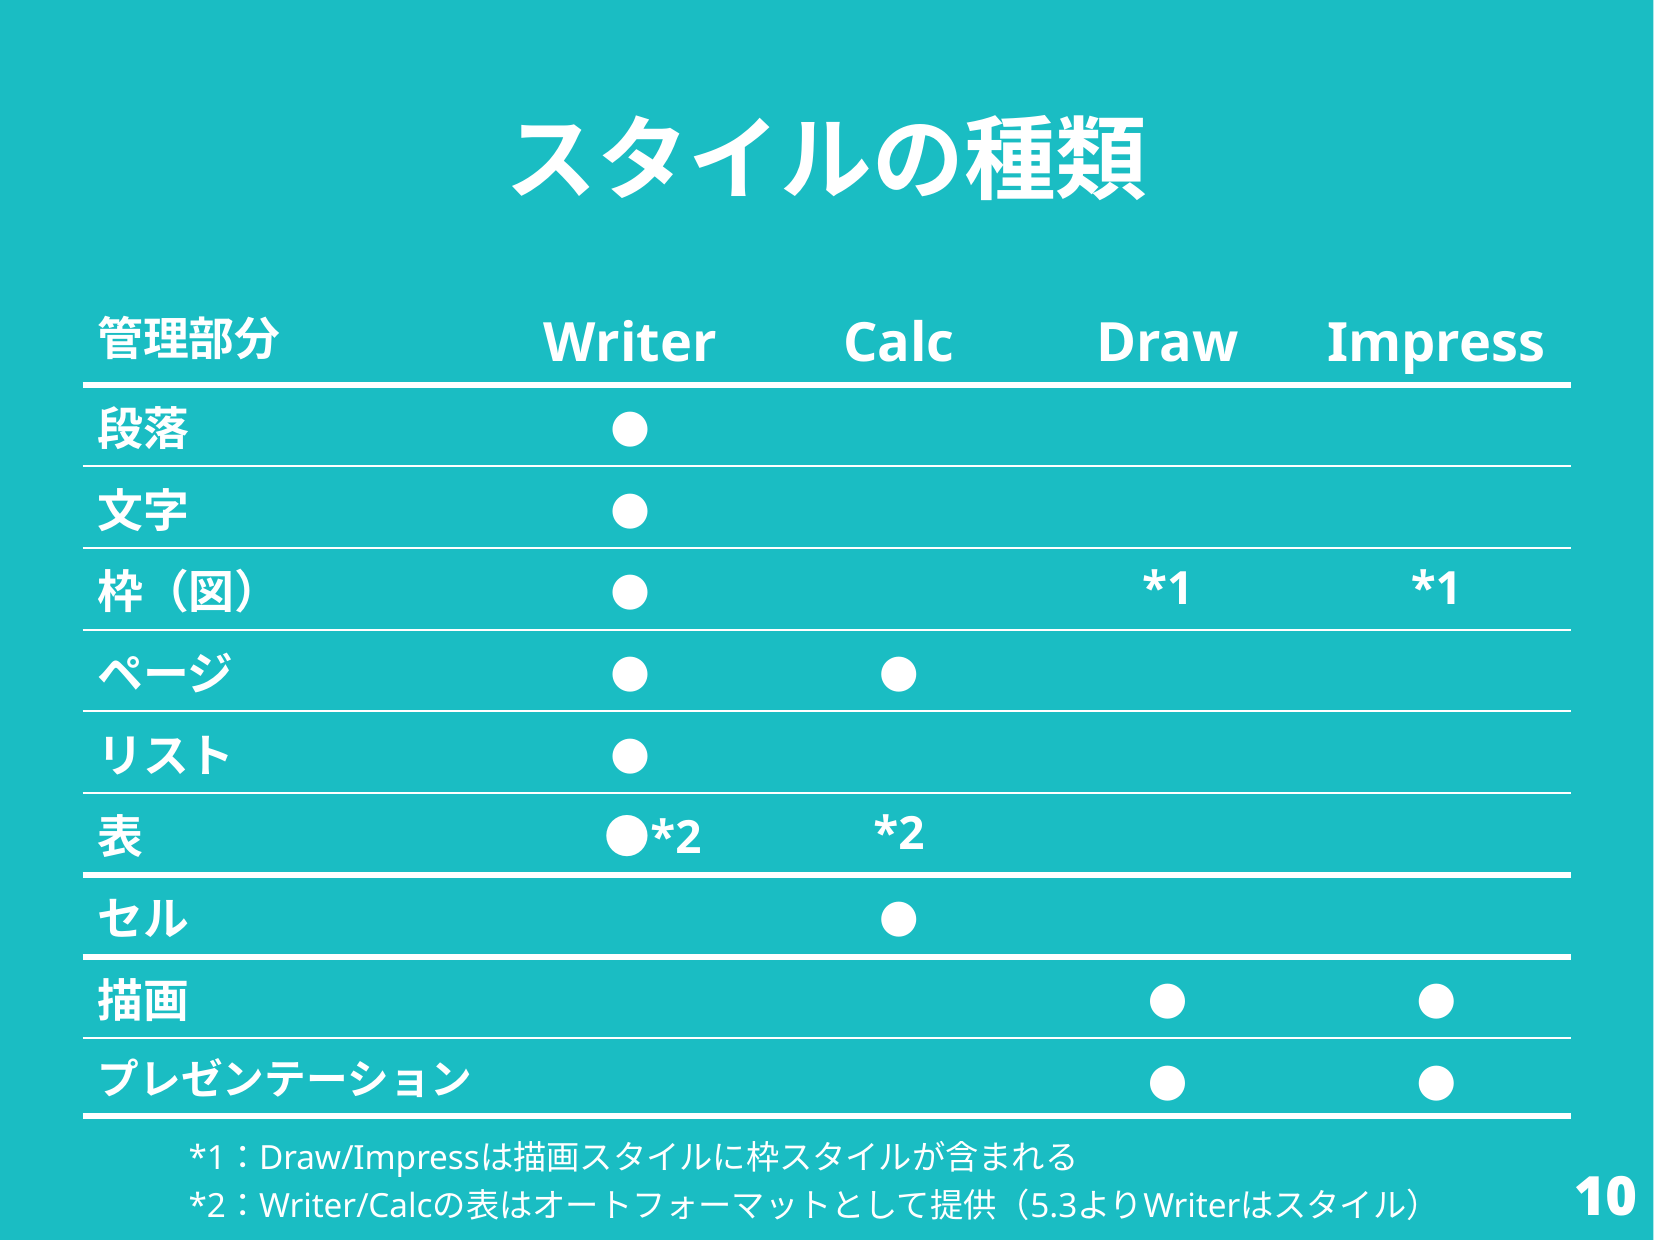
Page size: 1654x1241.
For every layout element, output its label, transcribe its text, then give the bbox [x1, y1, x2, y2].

table_cell [1302, 467, 1571, 547]
table_cell [496, 960, 765, 1037]
table_cell ●*2 [496, 794, 765, 872]
table_cell [765, 388, 1033, 465]
table_cell *2 [765, 794, 1033, 872]
table_cell 段落 [83, 388, 496, 465]
table_cell [765, 960, 1033, 1037]
table_cell [1302, 388, 1571, 465]
table_cell [1033, 794, 1302, 872]
table_cell ● [496, 712, 765, 792]
table_cell [1302, 878, 1571, 954]
table_cell ● [765, 878, 1033, 954]
table_cell 枠（図） [83, 549, 496, 629]
table_cell ● [496, 549, 765, 629]
table_cell [496, 878, 765, 954]
table_header Draw [1033, 295, 1302, 382]
table_cell ● [1033, 960, 1302, 1037]
table_cell ● [765, 631, 1033, 710]
table_header Calc [765, 295, 1033, 382]
table_cell 文字 [83, 467, 496, 547]
table_cell [765, 467, 1033, 547]
table_cell [1302, 712, 1571, 792]
table_cell ● [496, 388, 765, 465]
table_cell ページ [83, 631, 496, 710]
table_cell プレゼンテーション [83, 1039, 496, 1113]
table_cell [1033, 467, 1302, 547]
table_cell 表 [83, 794, 496, 872]
table_header Writer [496, 295, 765, 382]
table_cell [1033, 878, 1302, 954]
table_header Impress [1302, 295, 1571, 382]
table_header 管理部分 [83, 295, 496, 382]
table_cell ● [496, 467, 765, 547]
table_cell ● [496, 631, 765, 710]
table_cell 描画 [83, 960, 496, 1037]
table_cell [1033, 712, 1302, 792]
table_cell [765, 712, 1033, 792]
table_cell リスト [83, 712, 496, 792]
table_cell ● [1302, 1039, 1571, 1113]
table_cell ● [1033, 1039, 1302, 1113]
title スタイルの種類 [82, 49, 1571, 257]
table_cell [1302, 794, 1571, 872]
table_cell [1302, 631, 1571, 710]
text_box *1：Draw/Impressは描画スタイルに枠スタイルが含まれる *2：Writer/Calcの表はオートフォーマットとして提供（5.3よりWriterはスタイル） [173, 1123, 1480, 1241]
table_cell [1033, 631, 1302, 710]
table_cell [765, 549, 1033, 629]
table_cell セル [83, 878, 496, 954]
table_cell [1033, 388, 1302, 465]
table_cell [765, 1039, 1033, 1113]
table_cell *1 [1033, 549, 1302, 629]
table_cell ● [1302, 960, 1571, 1037]
table_cell *1 [1302, 549, 1571, 629]
table_cell [496, 1039, 765, 1113]
